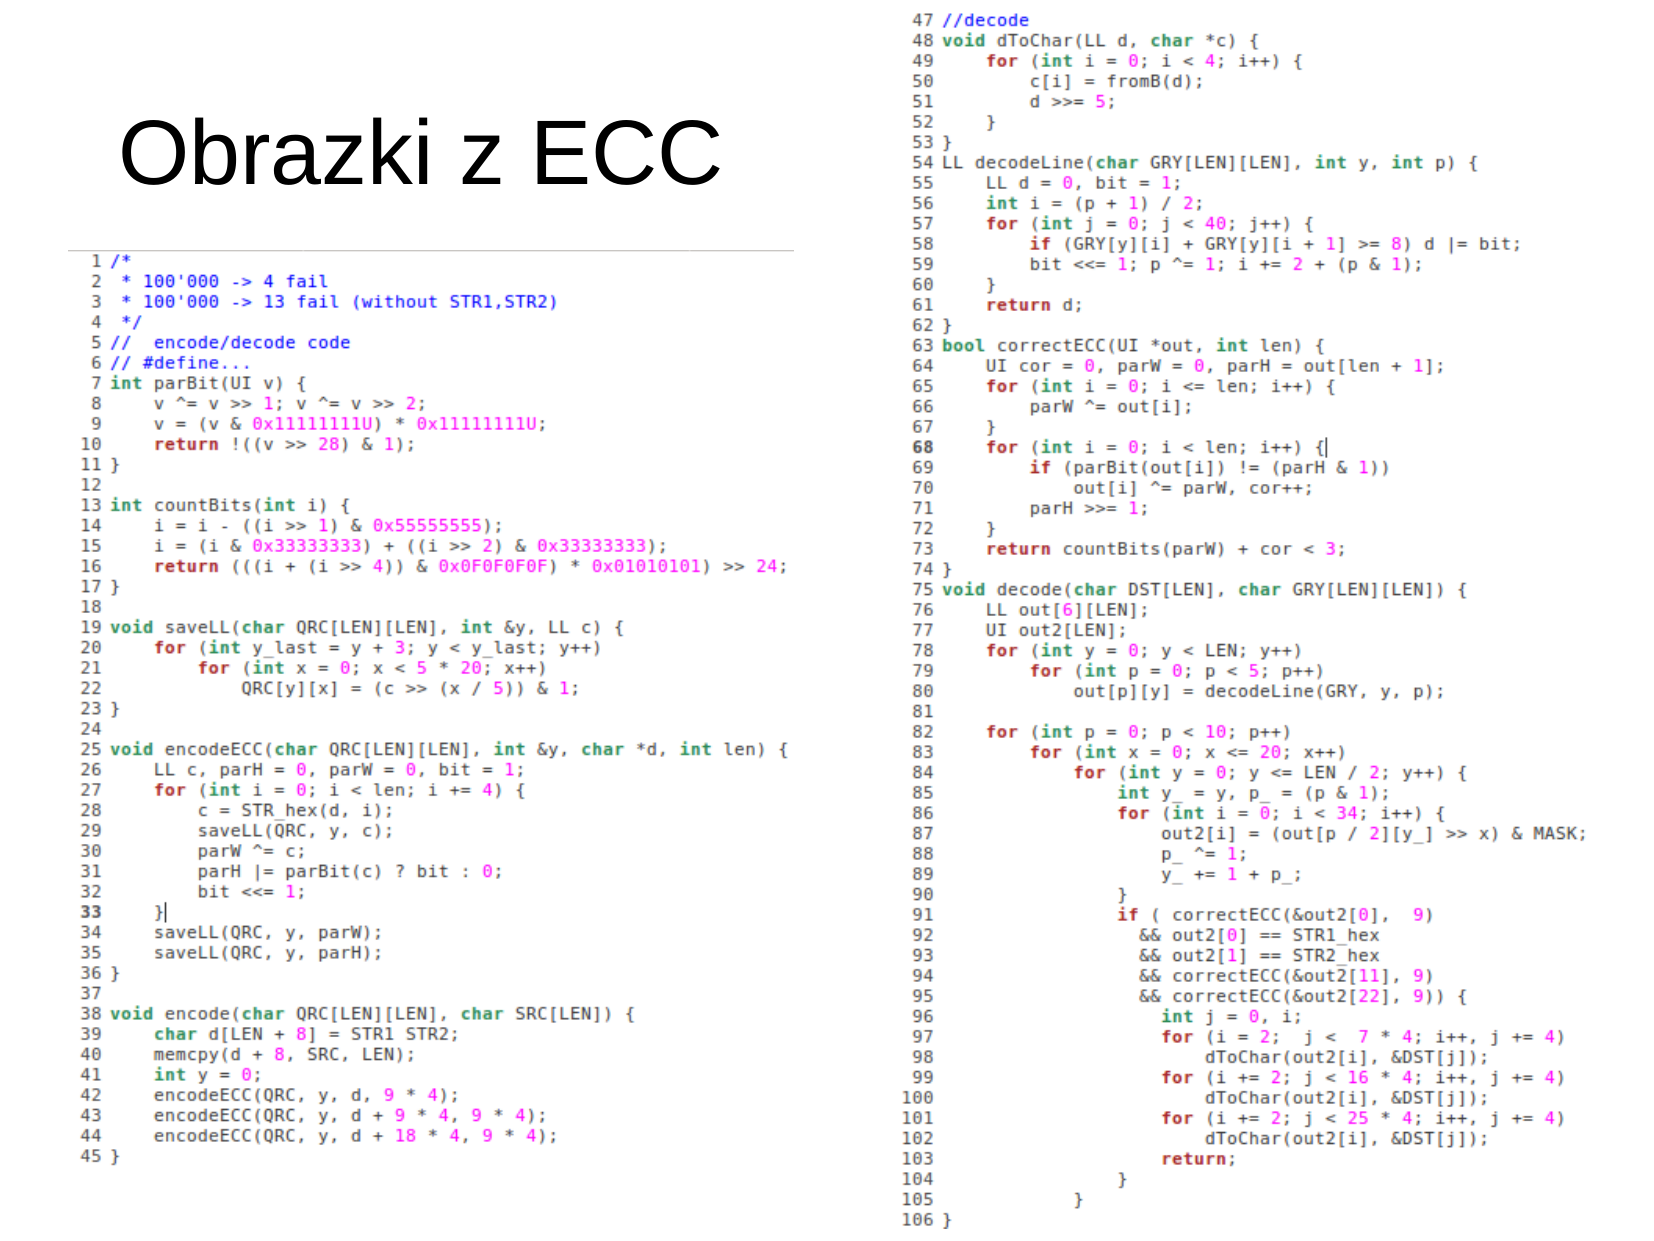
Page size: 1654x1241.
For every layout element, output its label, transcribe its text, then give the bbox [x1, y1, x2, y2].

title Obrazki z ECC [82, 49, 900, 257]
picture [68, 250, 794, 1170]
picture [900, 6, 1595, 1229]
